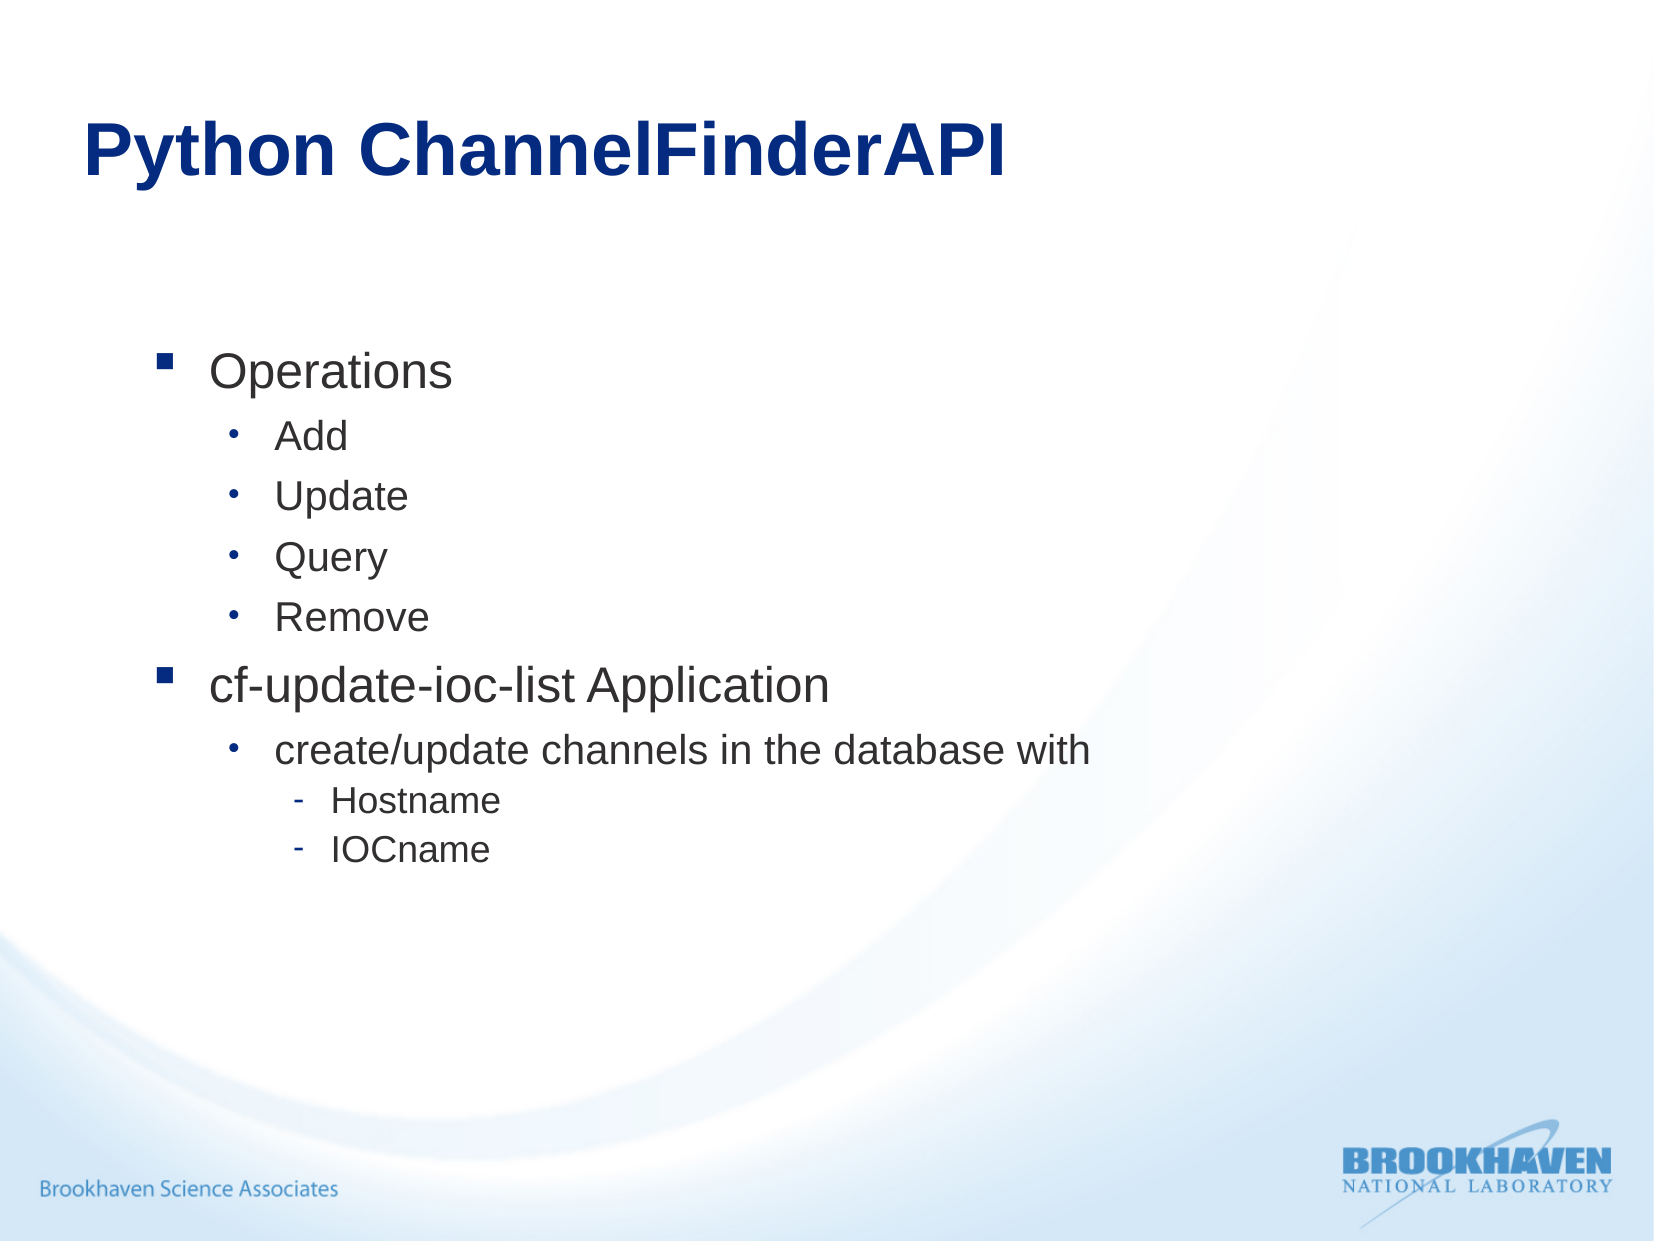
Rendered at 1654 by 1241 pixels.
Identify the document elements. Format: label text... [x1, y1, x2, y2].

title Python ChannelFinderAPI [68, 47, 1585, 260]
picture [0, 0, 1654, 1241]
list Operations Add Update Query Remove cf-update-ioc-list Application create/update channels in the database with Hostname IOCname [137, 330, 1516, 1034]
